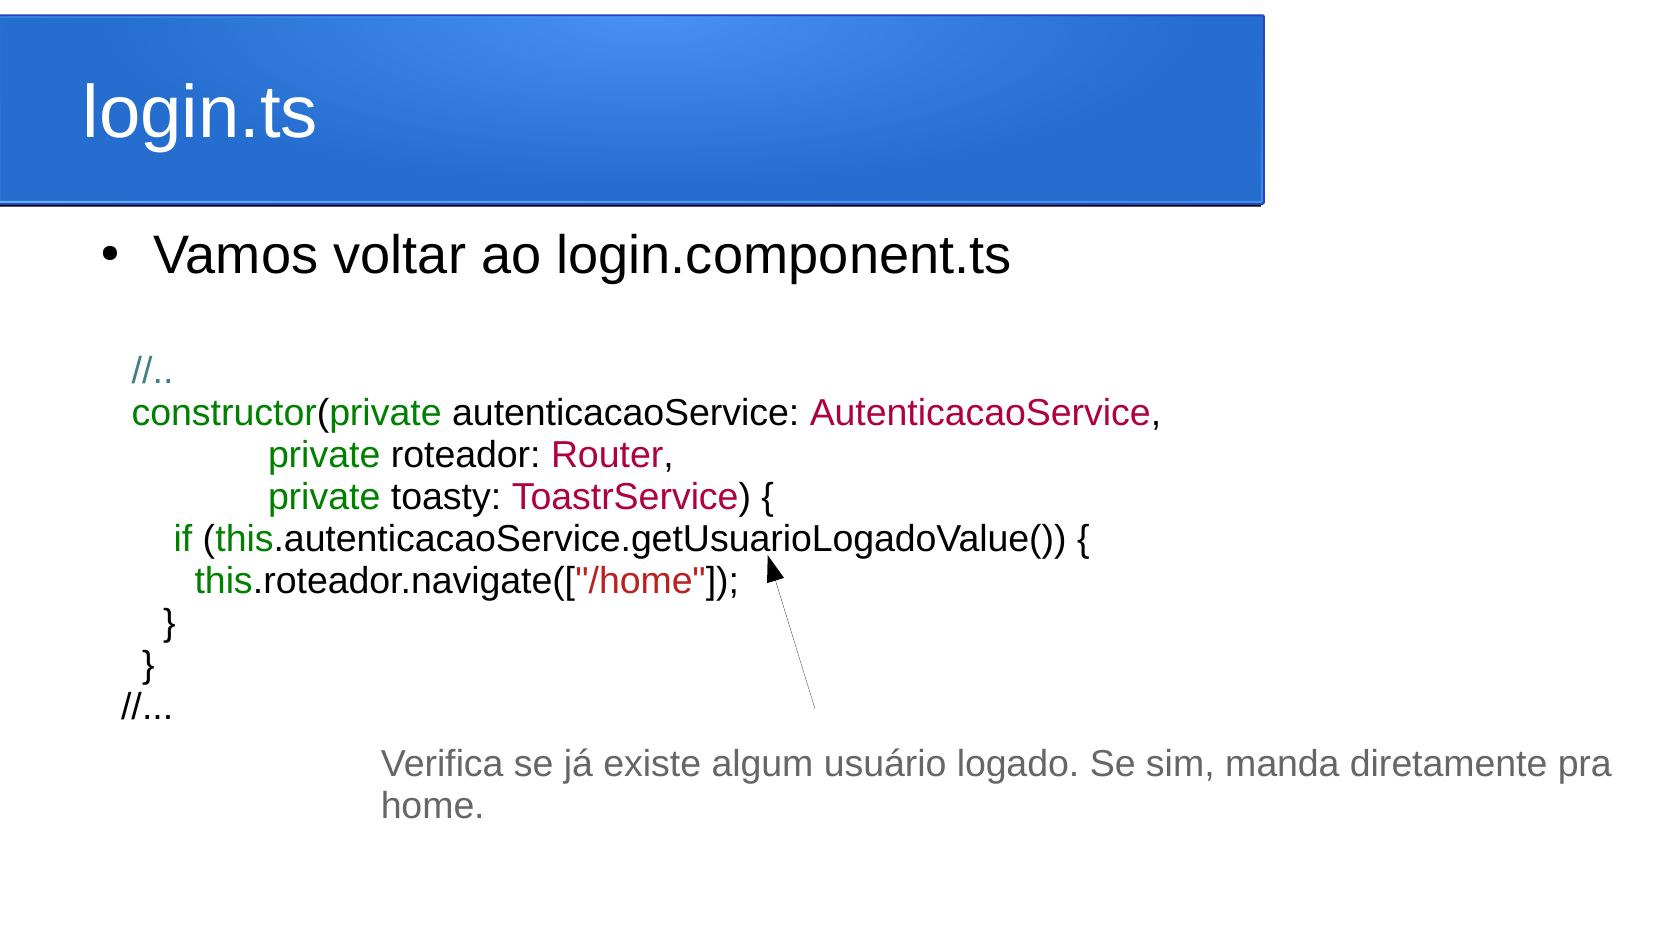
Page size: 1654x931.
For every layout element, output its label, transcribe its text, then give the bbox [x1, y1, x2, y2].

text_box Verifica se já existe algum usuário logado. Se sim, manda diretamente pra home. [366, 735, 1628, 835]
text_box //.. constructor(private autenticacaoService: AutenticacaoService, private roteador: Router, private toasty: ToastrService) { if (this.autenticacaoService.getUsuarioLogadoValue()) { this.roteador.navigate(["/home"]); } } //... [106, 342, 1548, 736]
list Vamos voltar ao login.component.ts [82, 224, 1571, 764]
title login.ts [82, 35, 1235, 189]
